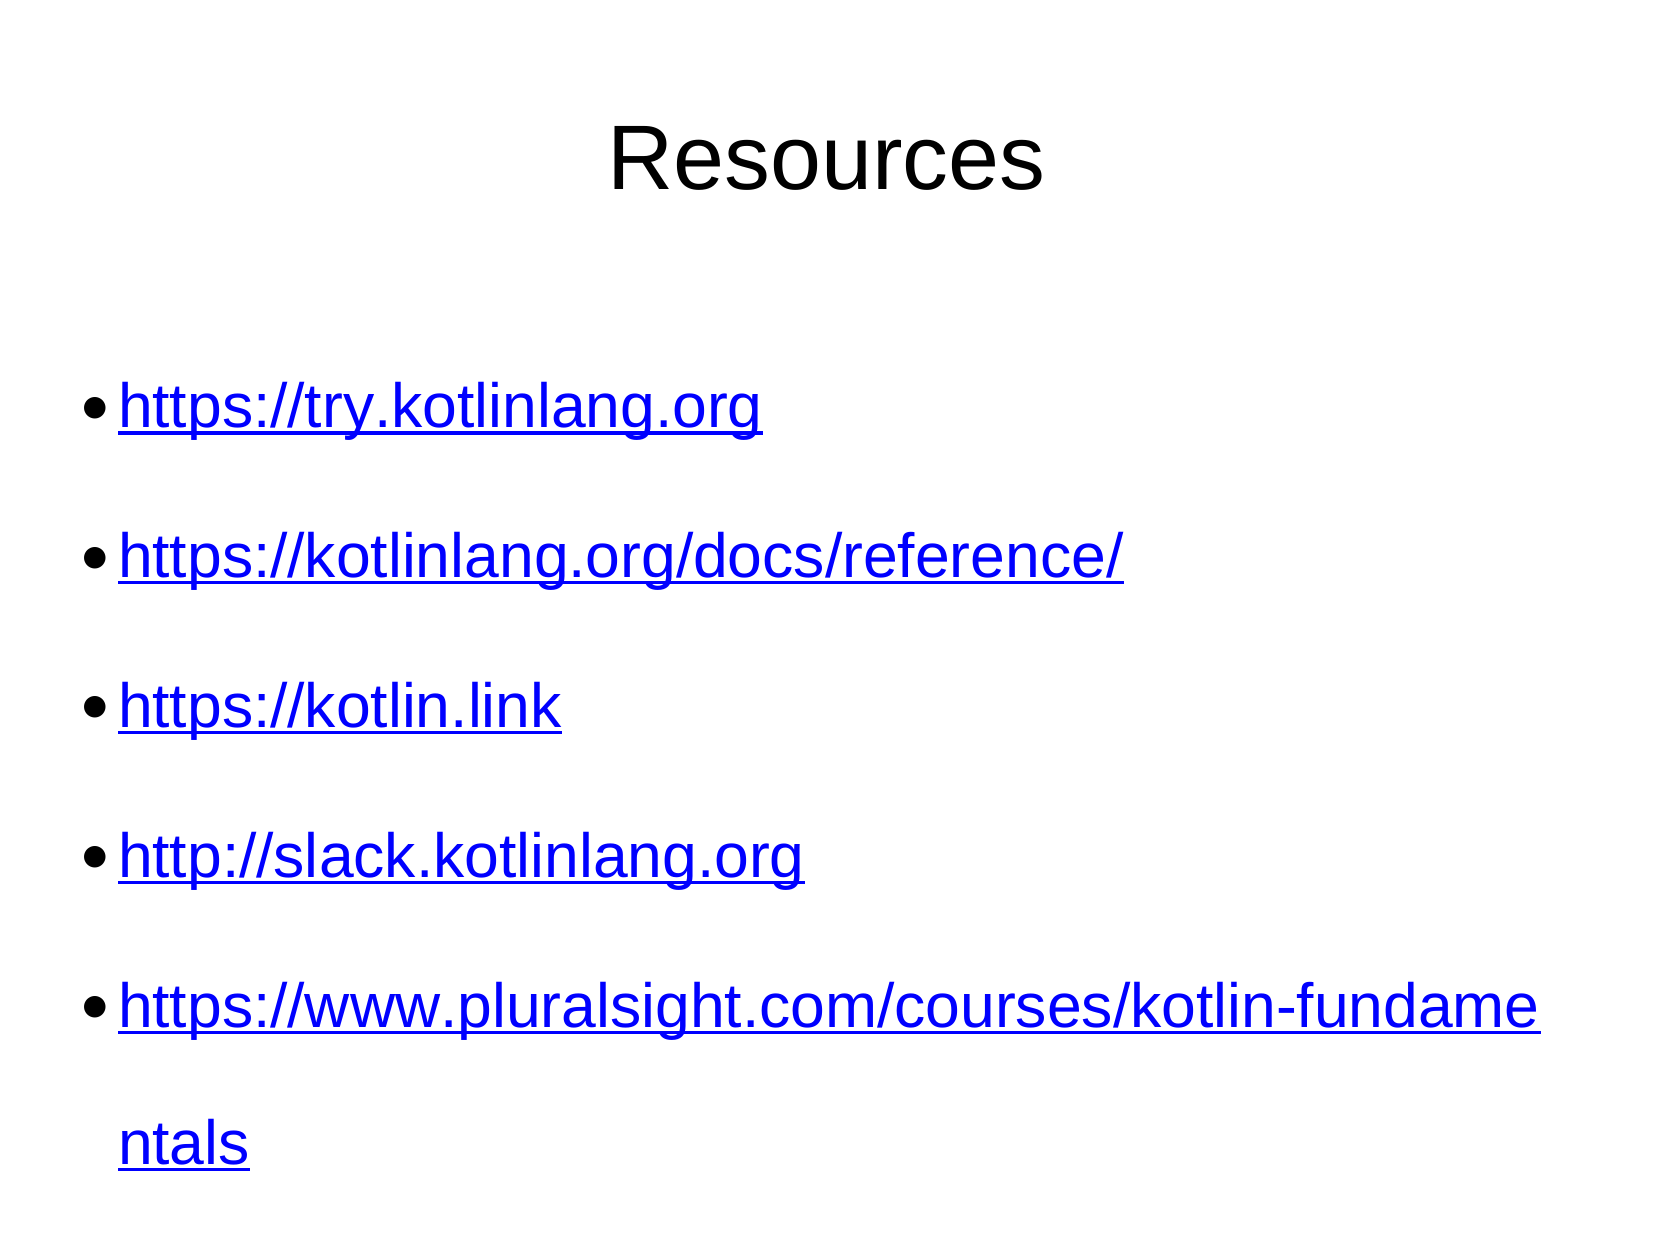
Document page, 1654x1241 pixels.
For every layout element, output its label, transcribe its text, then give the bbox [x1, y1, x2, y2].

text_box Resources [82, 49, 1571, 257]
text_box https://try.kotlinlang.org https://kotlinlang.org/docs/reference/ https://kotlin.link http://slack.kotlinlang.org https://www.pluralsight.com/courses/kotlin-fundamentals [82, 290, 1571, 1010]
